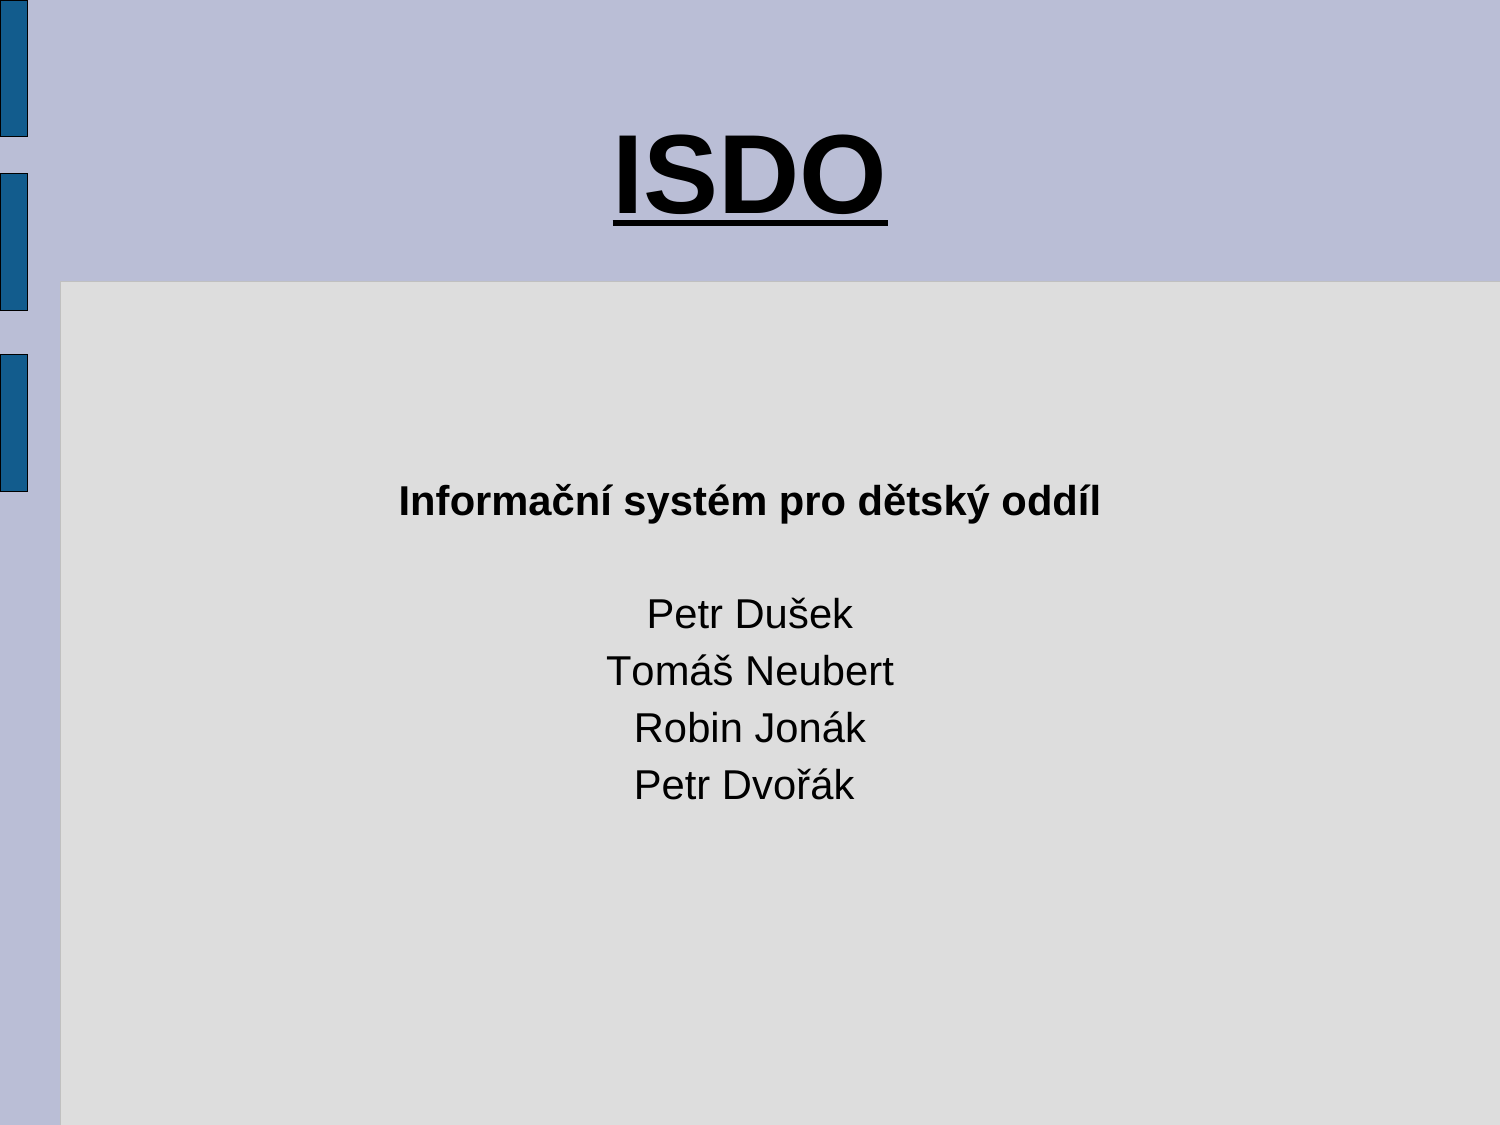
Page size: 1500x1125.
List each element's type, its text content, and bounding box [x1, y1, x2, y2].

list Informační systém pro dětský oddíl Petr Dušek Tomáš Neubert Robin Jonák Petr Dvořák [75, 263, 1426, 1050]
text_box ISDO [75, 75, 1426, 263]
